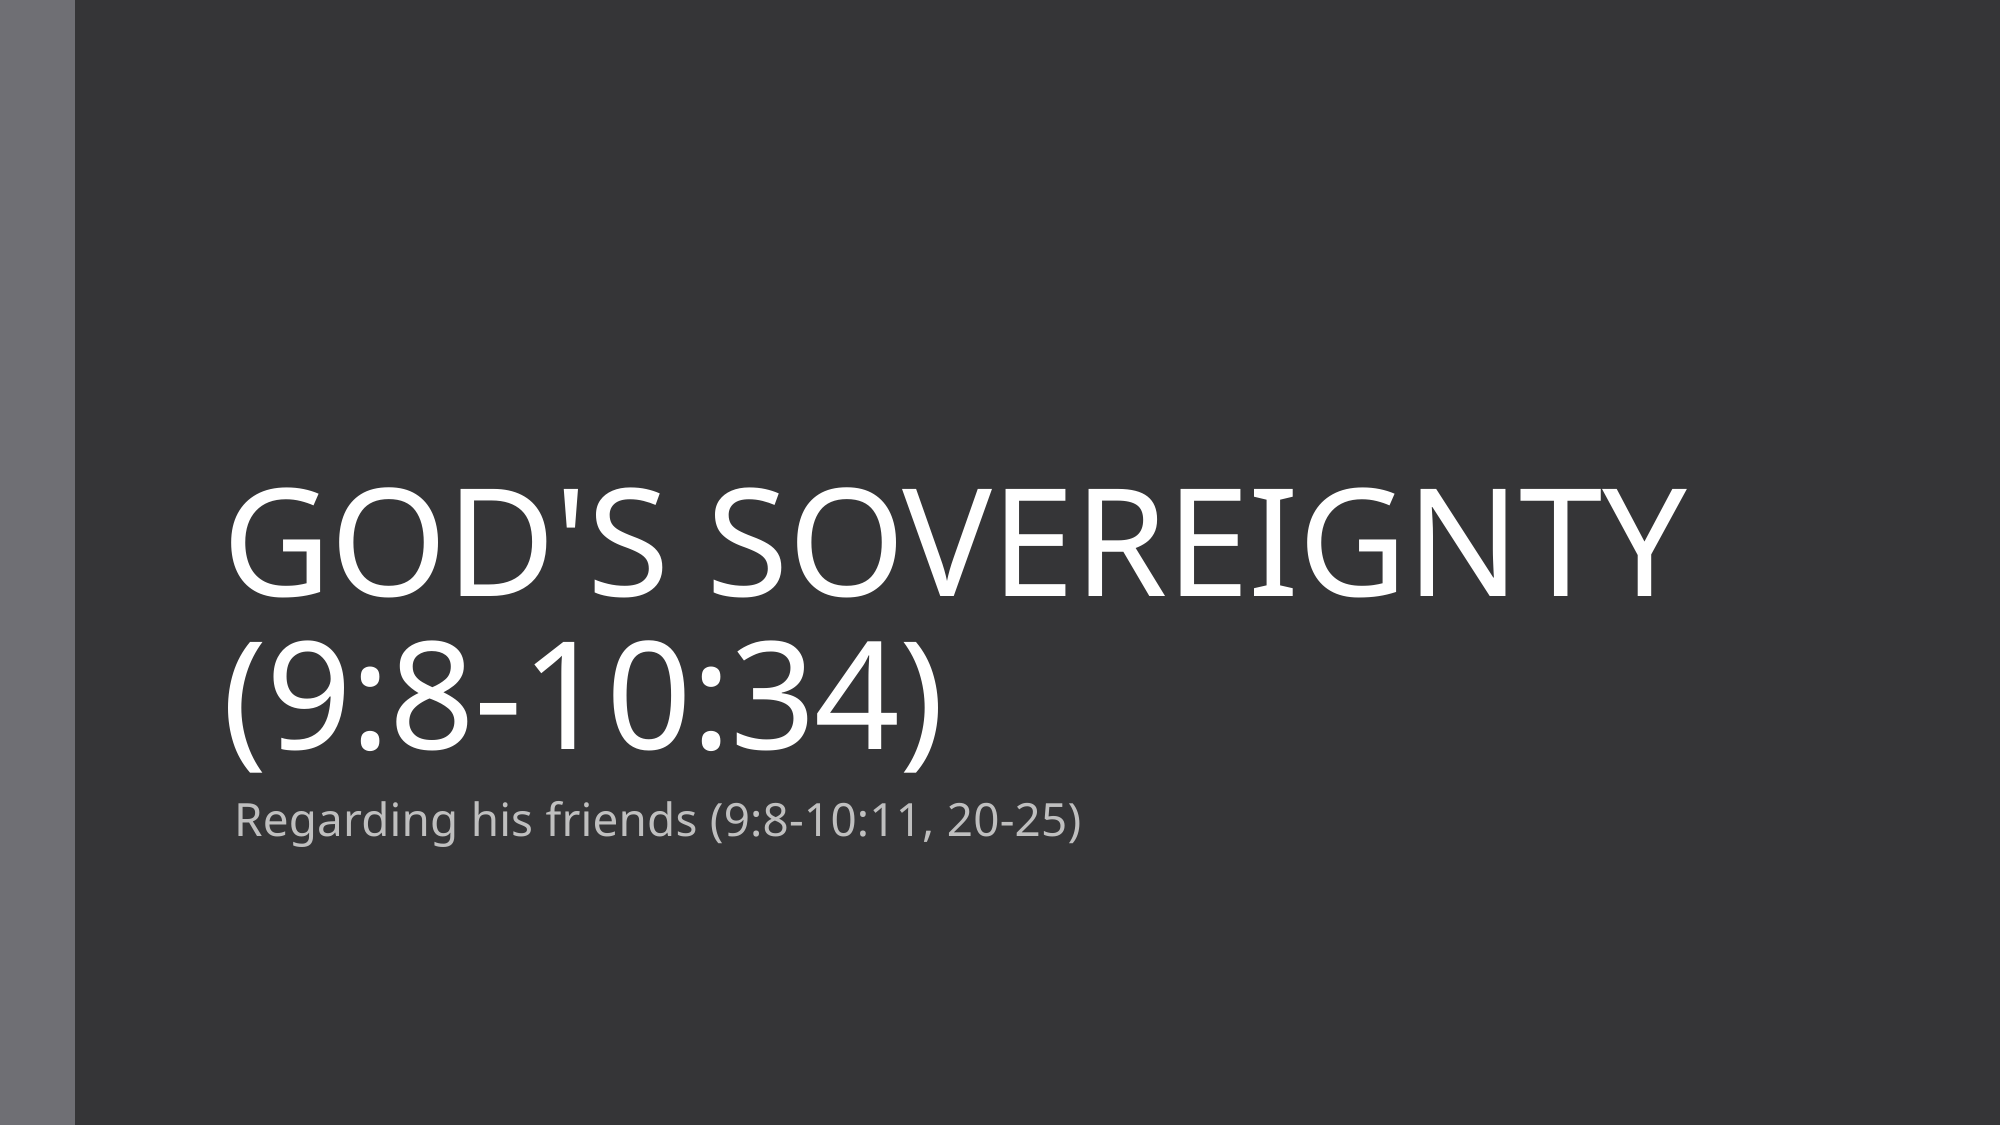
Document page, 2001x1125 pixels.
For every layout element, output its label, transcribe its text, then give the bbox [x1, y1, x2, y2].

title GOD'S SOVEREIGNTY (9:8-10:34) [206, 124, 1752, 787]
subtitle Regarding his friends (9:8-10:11, 20-25) [206, 787, 1752, 1066]
